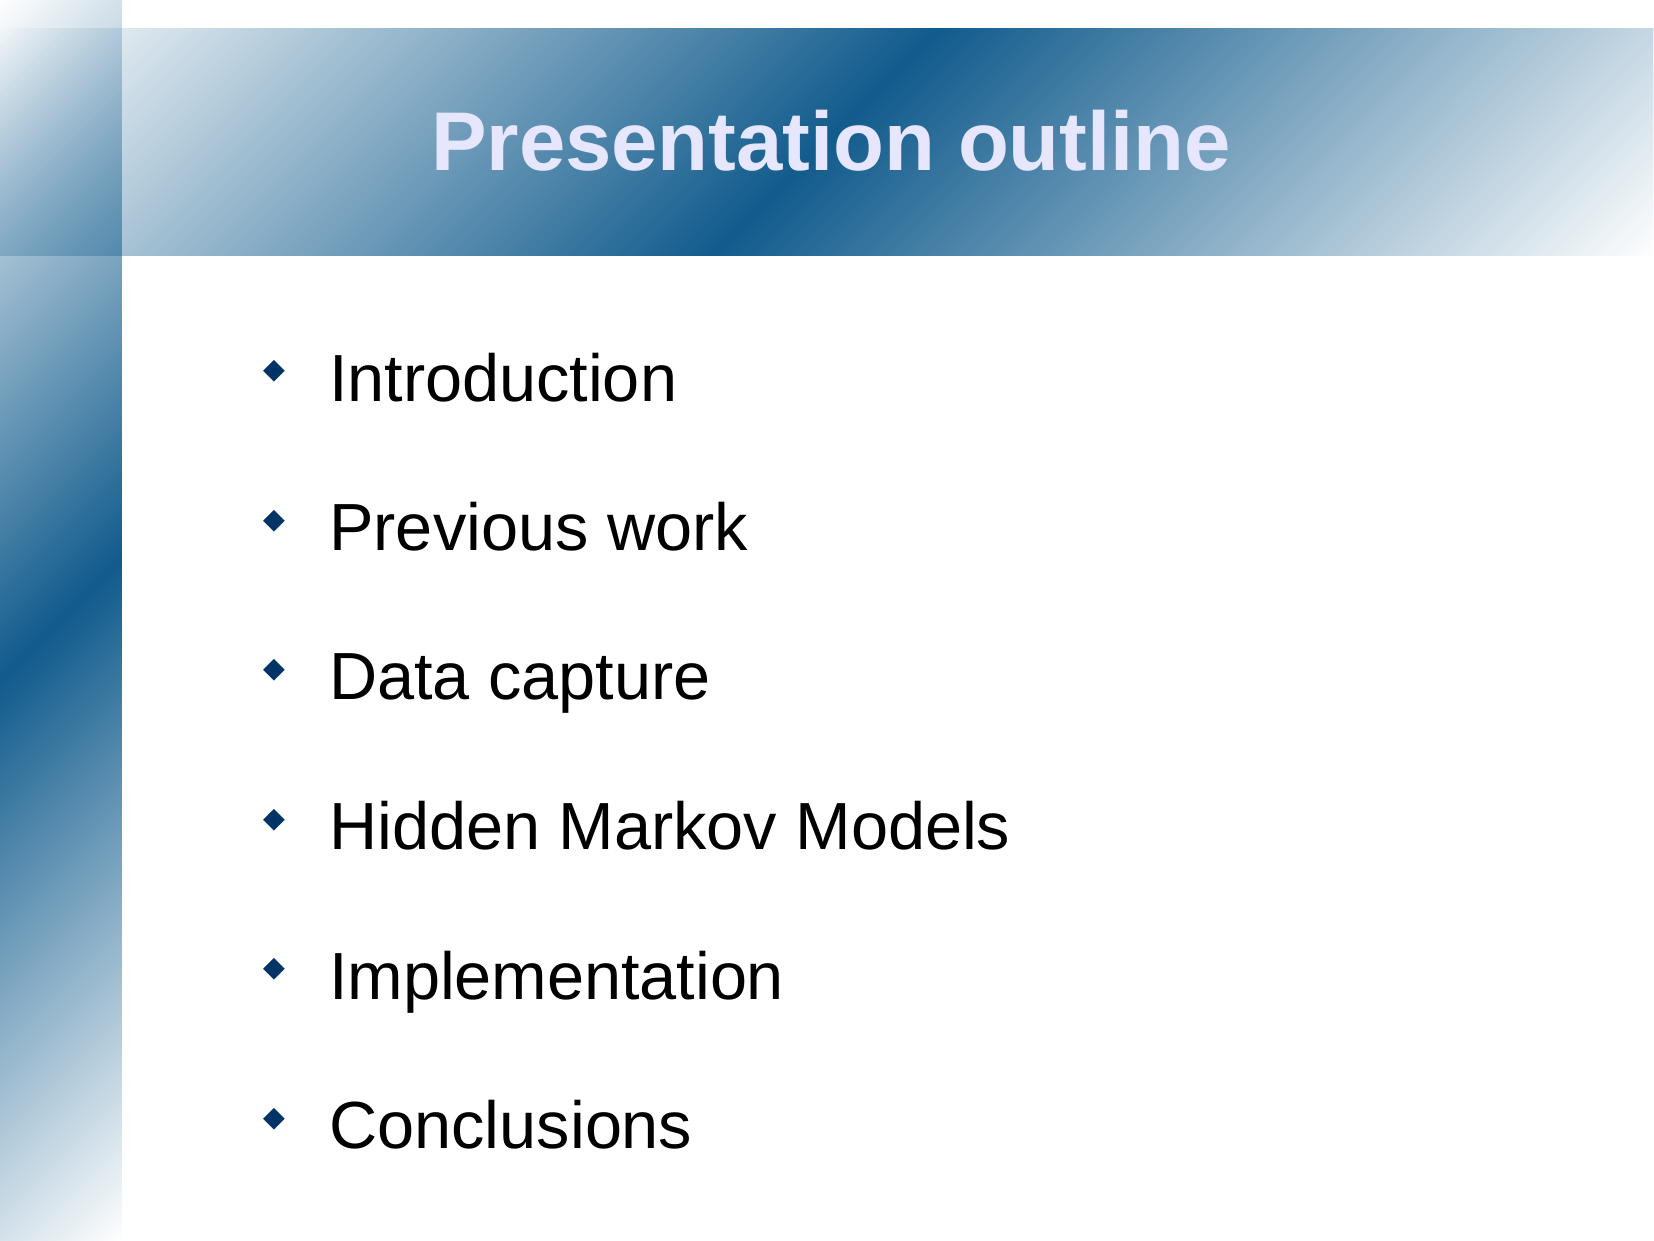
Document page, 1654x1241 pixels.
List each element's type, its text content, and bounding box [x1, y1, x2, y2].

list Introduction Previous work Data capture Hidden Markov Models Implementation Conclusions [258, 265, 1633, 1163]
title Presentation outline [125, 37, 1538, 246]
